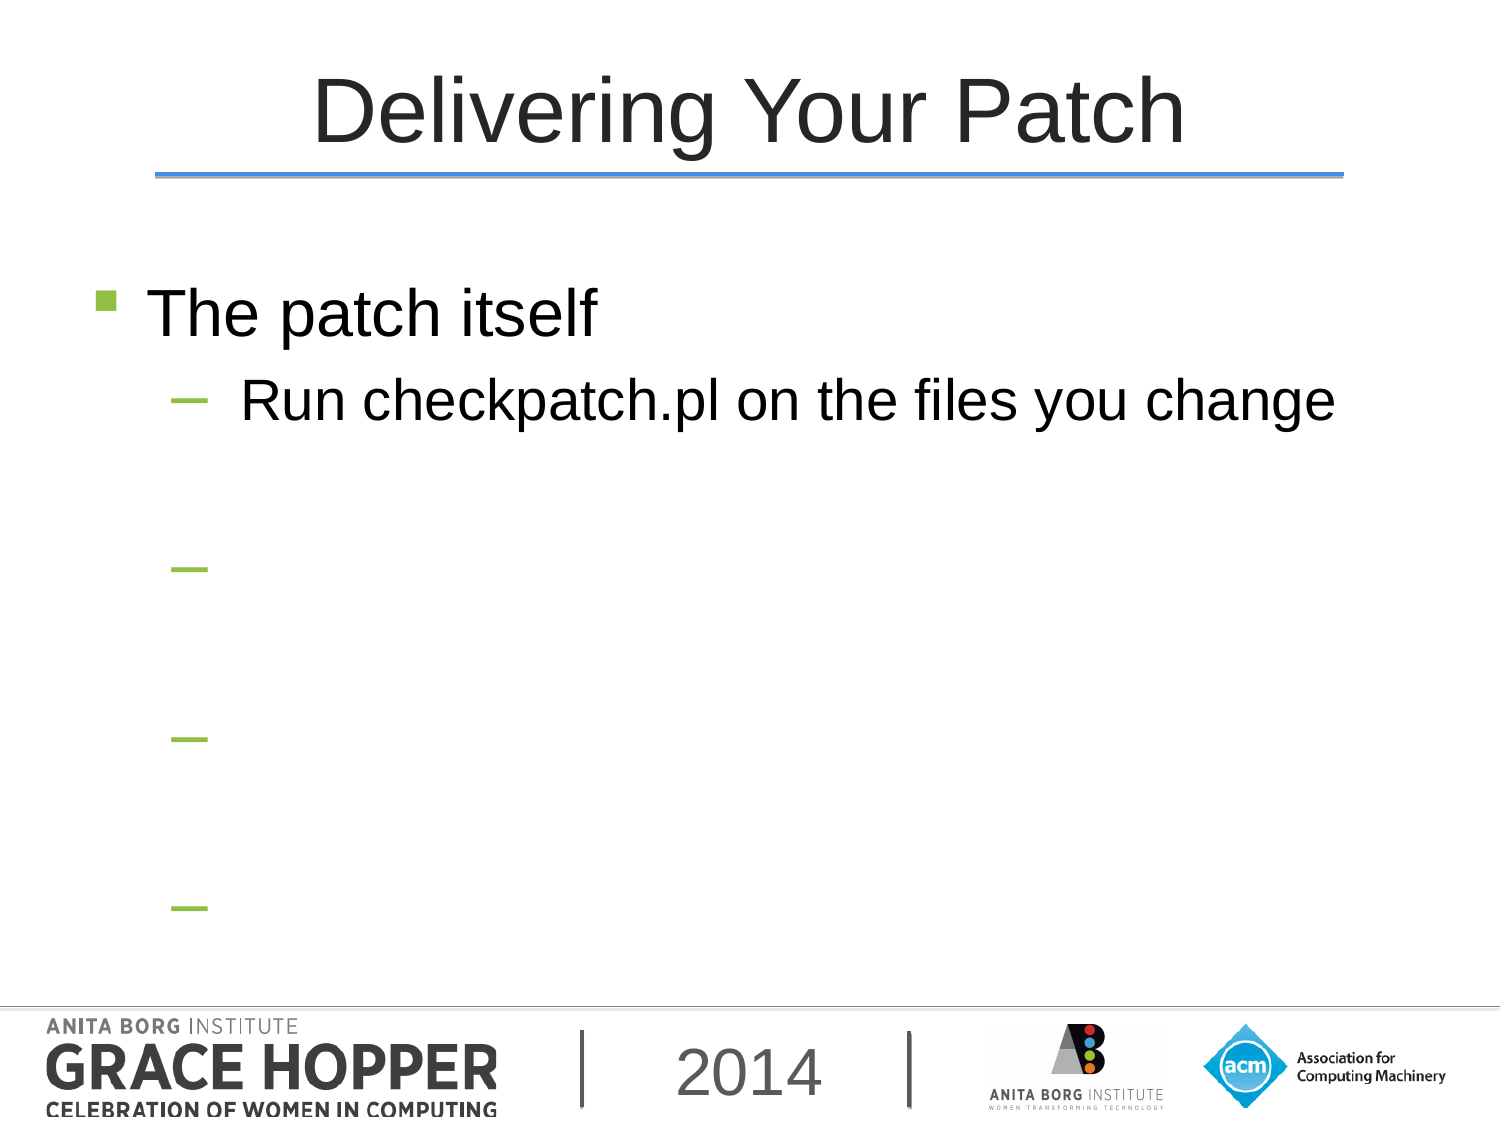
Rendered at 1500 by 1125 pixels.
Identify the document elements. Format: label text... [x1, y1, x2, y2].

list The patch itself Run checkpatch.pl on the files you change Generate patch with a git command Cc everyone involved with the code Send using plain text mail [75, 262, 1425, 1005]
title Delivering Your Patch [75, 19, 1425, 191]
picture [989, 1024, 1163, 1110]
